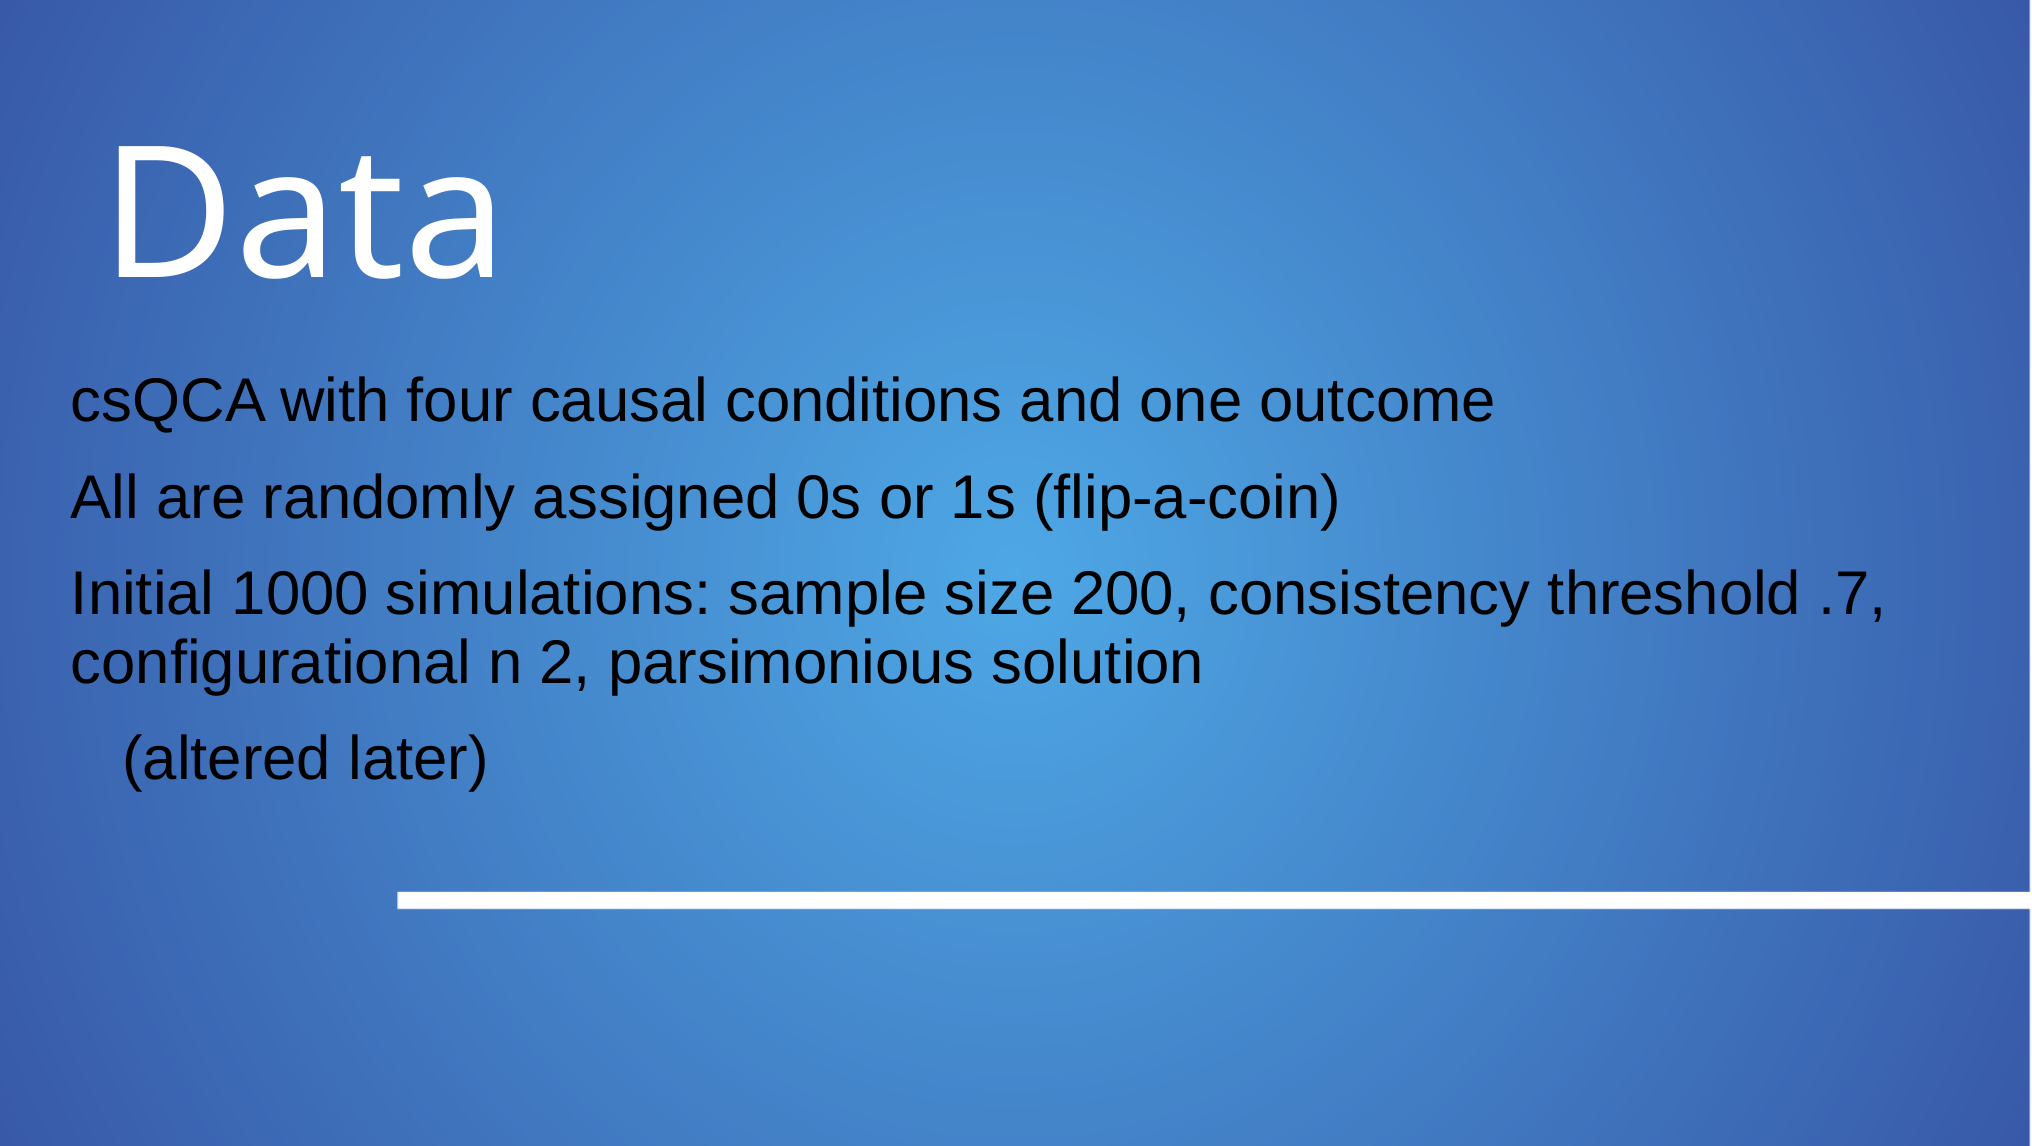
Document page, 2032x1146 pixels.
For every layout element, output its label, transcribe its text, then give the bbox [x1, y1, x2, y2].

picture [0, 0, 2032, 1146]
list csQCA with four causal conditions and one outcome All are randomly assigned 0s or 1s (flip-a-coin) Initial 1000 simulations: sample size 200, consistency threshold .7, configurational n 2, parsimonious solution (altered later) [70, 236, 2032, 945]
title Data [101, 45, 1930, 236]
